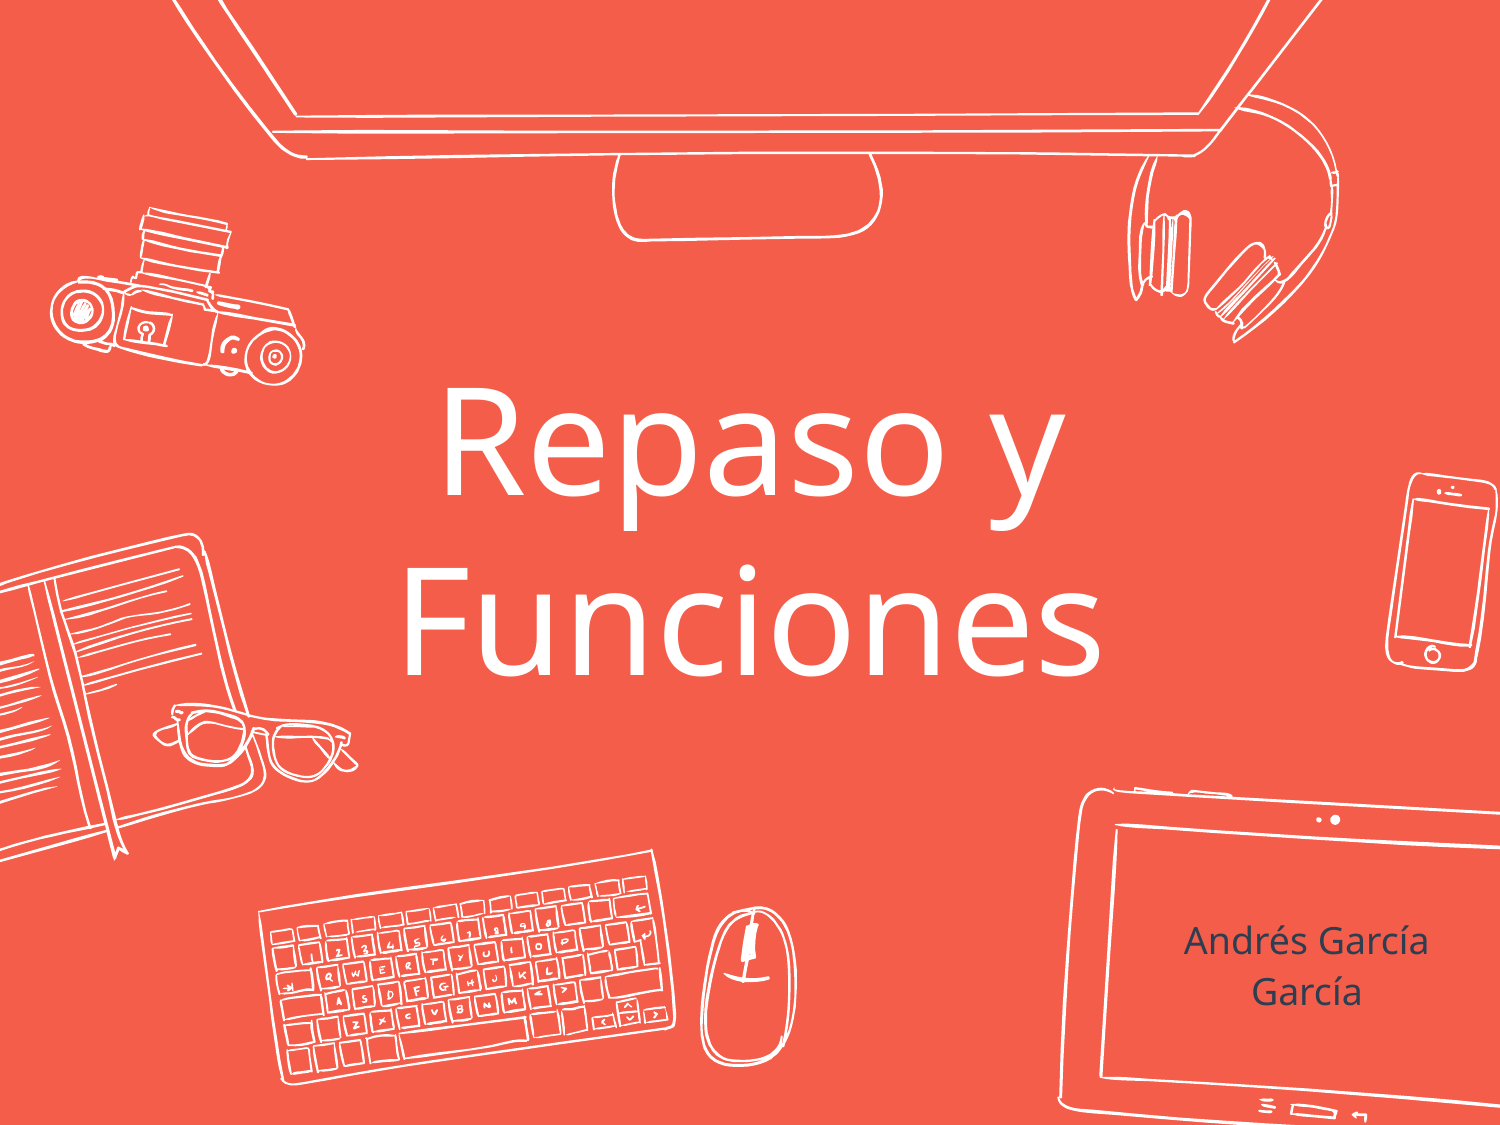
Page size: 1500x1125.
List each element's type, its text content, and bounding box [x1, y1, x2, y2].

text_box Andrés García García [1110, 907, 1500, 1066]
title Repaso y Funciones [359, 398, 1141, 652]
